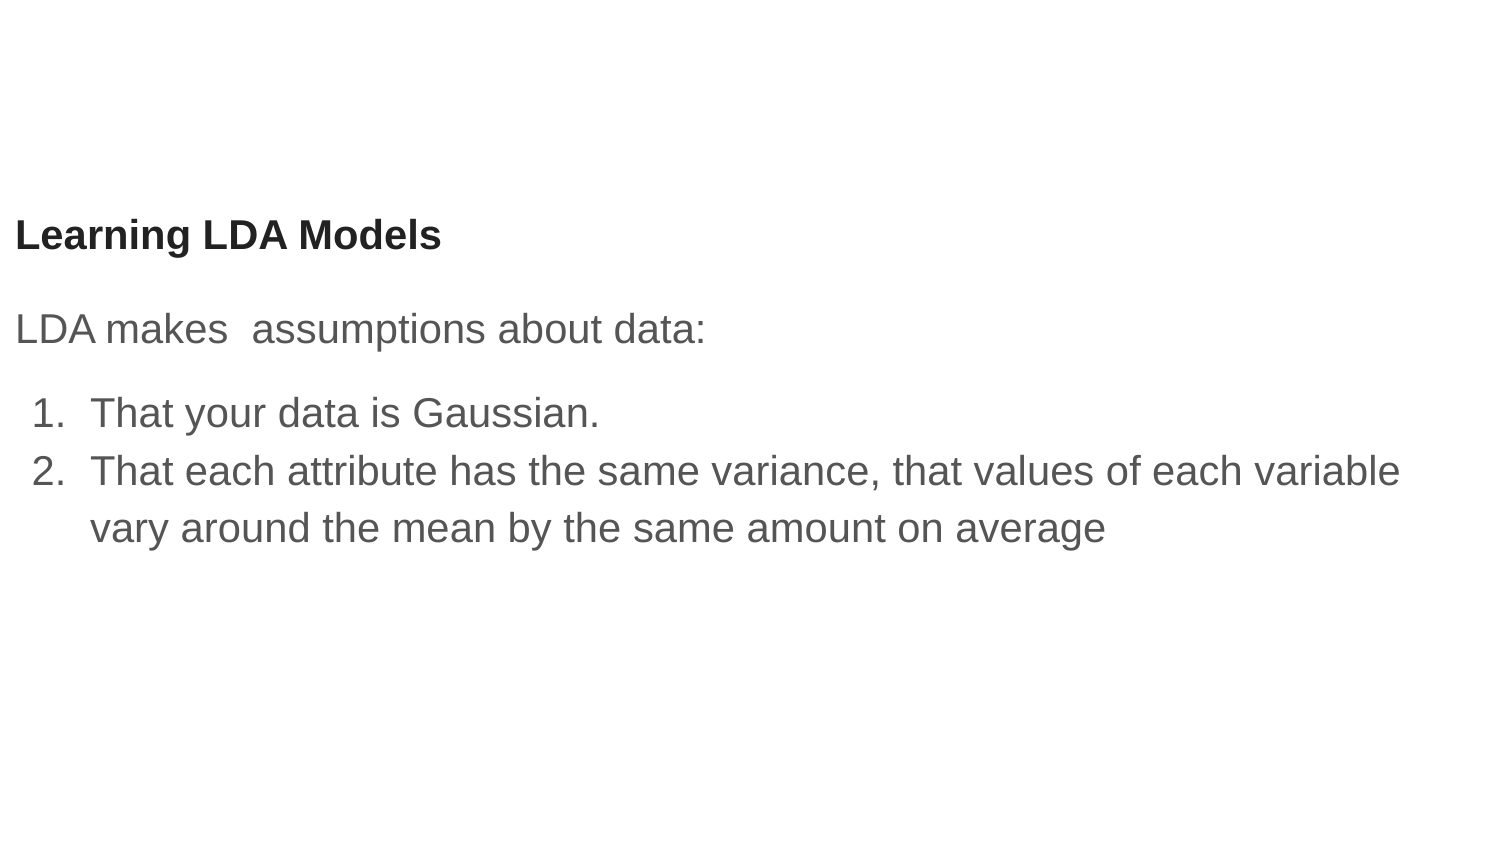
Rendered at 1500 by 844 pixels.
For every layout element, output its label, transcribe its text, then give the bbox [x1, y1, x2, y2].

text_box Learning LDA Models LDA makes assumptions about data: That your data is Gaussian. That each attribute has the same variance, that values of each variable vary around the mean by the same amount on average [0, 54, 1447, 680]
